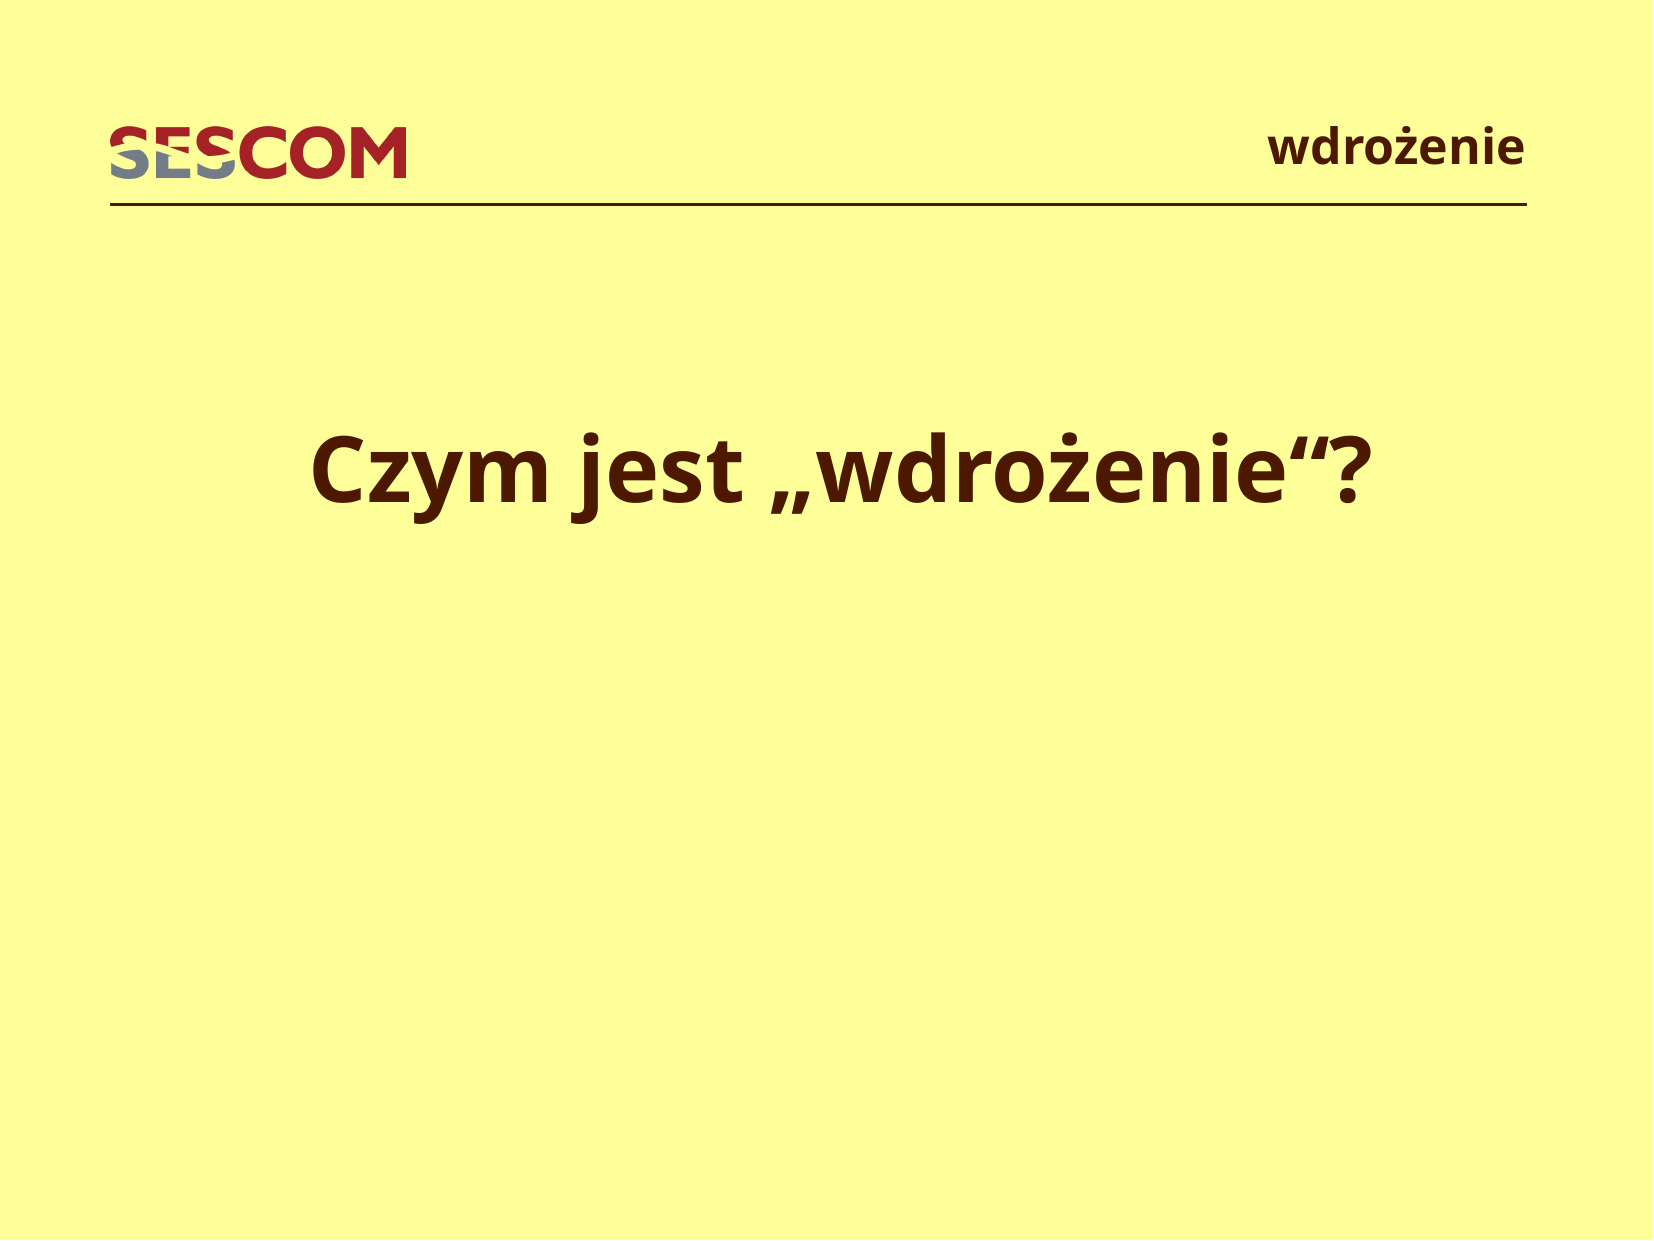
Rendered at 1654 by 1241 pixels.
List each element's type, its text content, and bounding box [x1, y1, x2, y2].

picture [110, 126, 406, 179]
text_box wdrożenie [448, 103, 1541, 207]
text_box Czym jest „wdrożenie“? [206, 397, 1477, 573]
